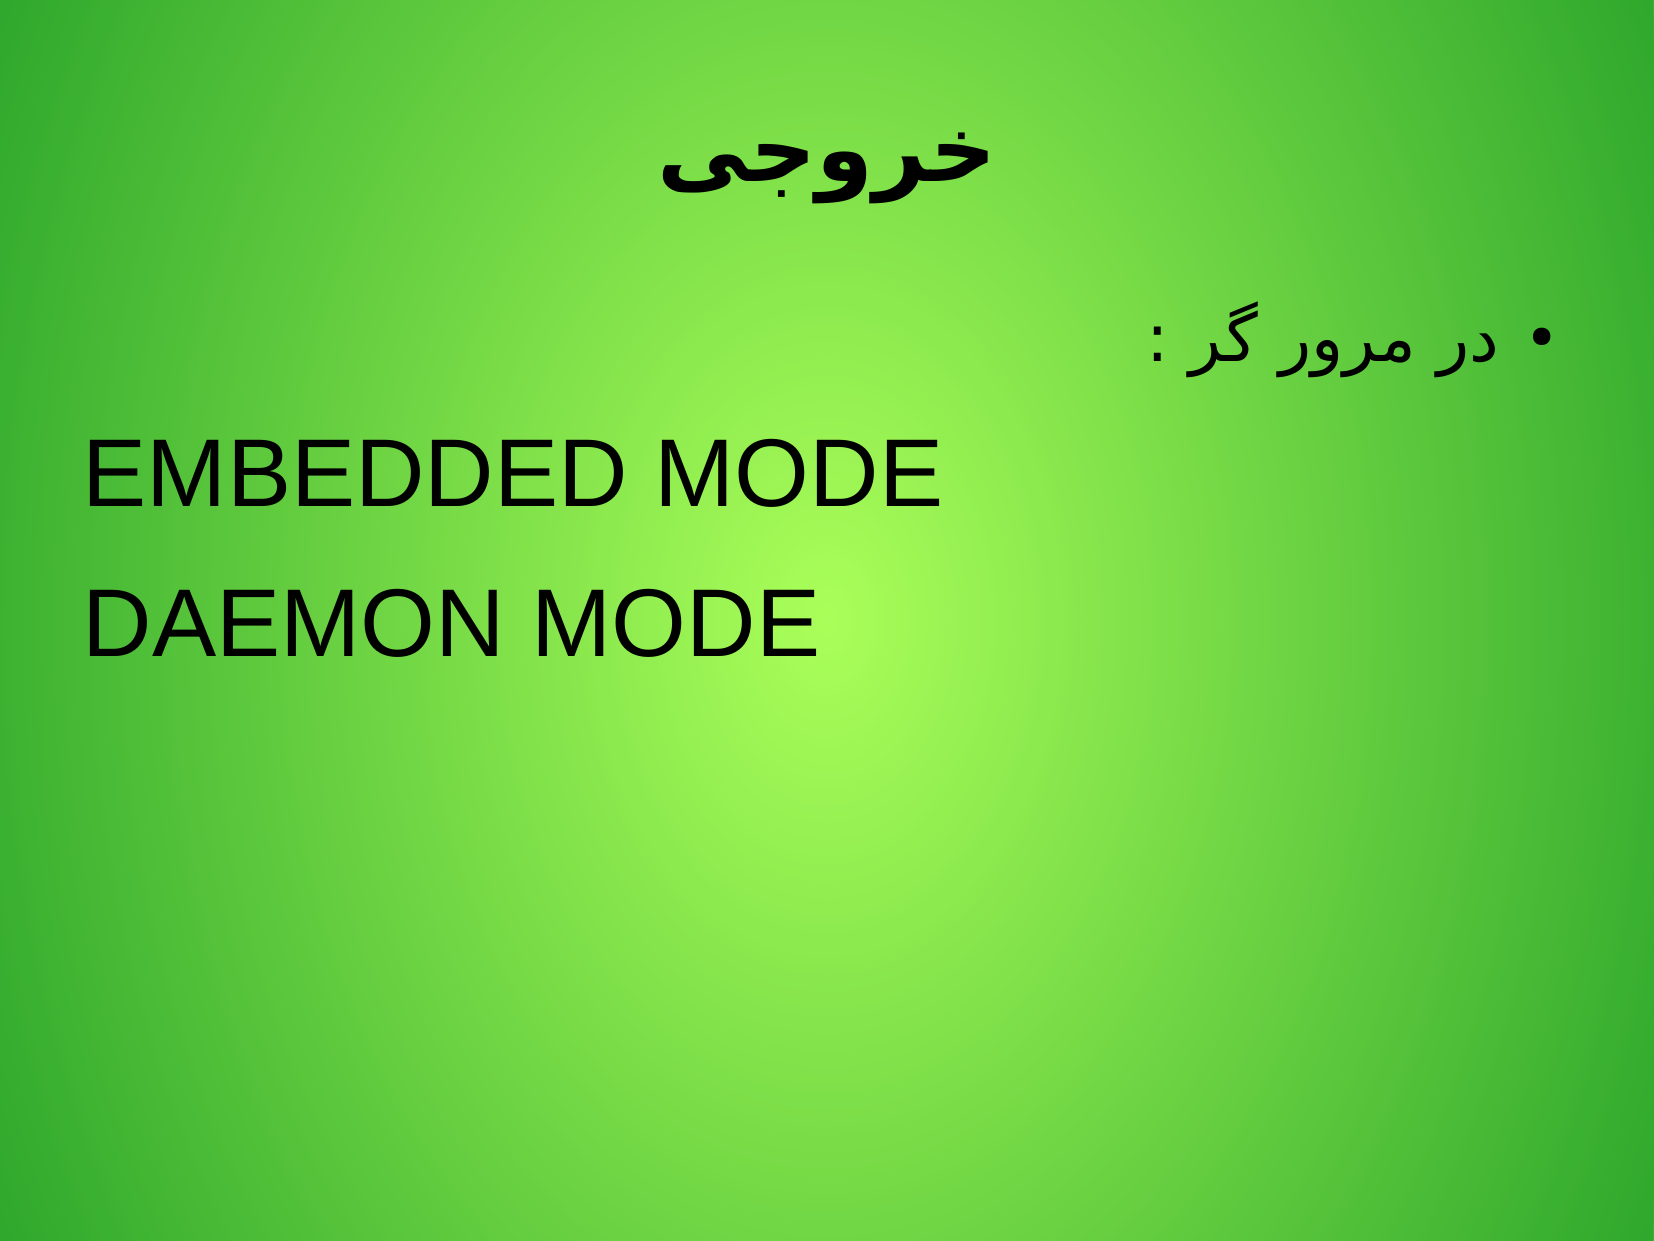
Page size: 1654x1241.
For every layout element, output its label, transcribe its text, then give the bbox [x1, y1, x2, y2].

list در مرور گر : EMBEDDED MODE DAEMON MODE [82, 299, 1571, 1019]
title خروجی [82, 47, 1571, 252]
